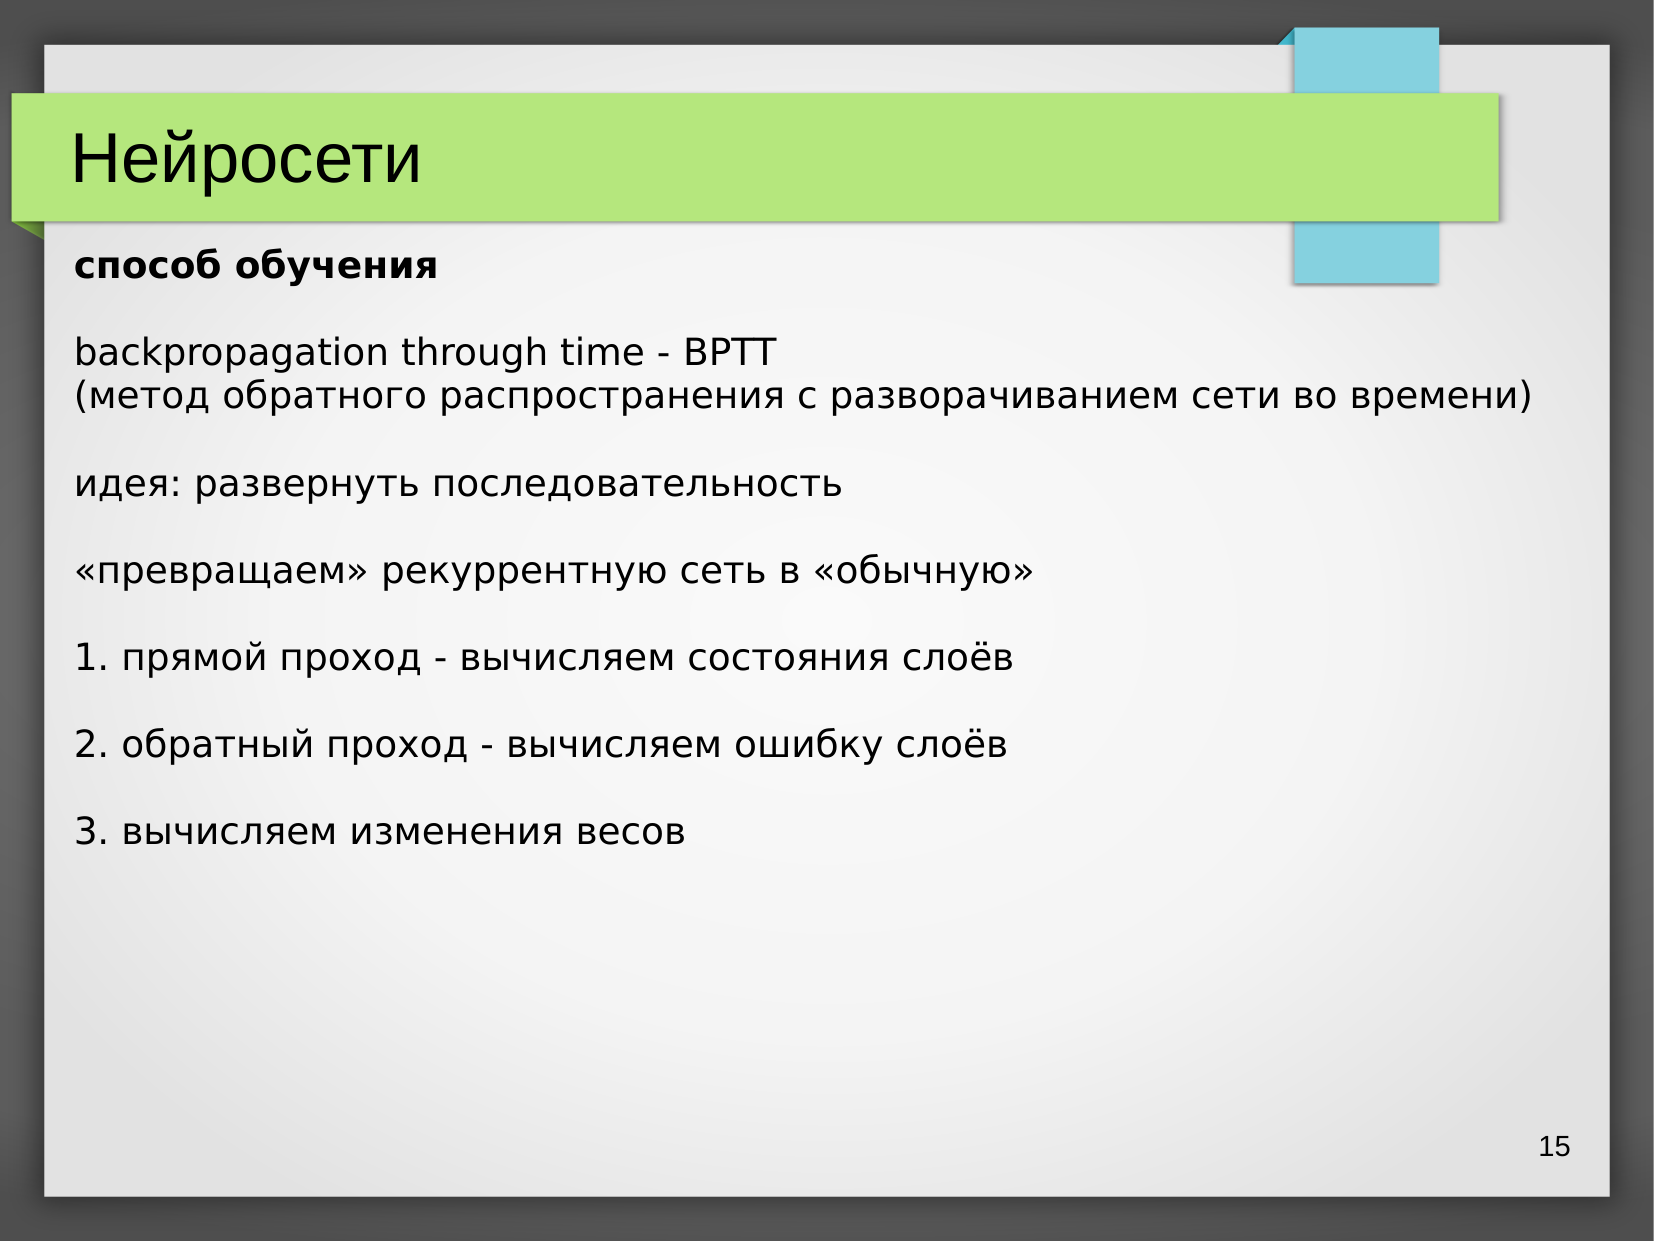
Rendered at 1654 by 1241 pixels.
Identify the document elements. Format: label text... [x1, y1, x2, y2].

picture [0, 0, 1654, 1241]
title Нейросети [70, 118, 1205, 199]
text_box способ обучения backpropagation through time - BPTT (метод обратного распространения с разворачиванием сети во времени) идея: развернуть последовательность «превращаем» рекуррентную сеть в «обычную» 1. прямой проход - вычисляем состояния слоёв 2. обратный проход - вычисляем ошибку слоёв 3. вычисляем изменения весов [59, 236, 1595, 948]
